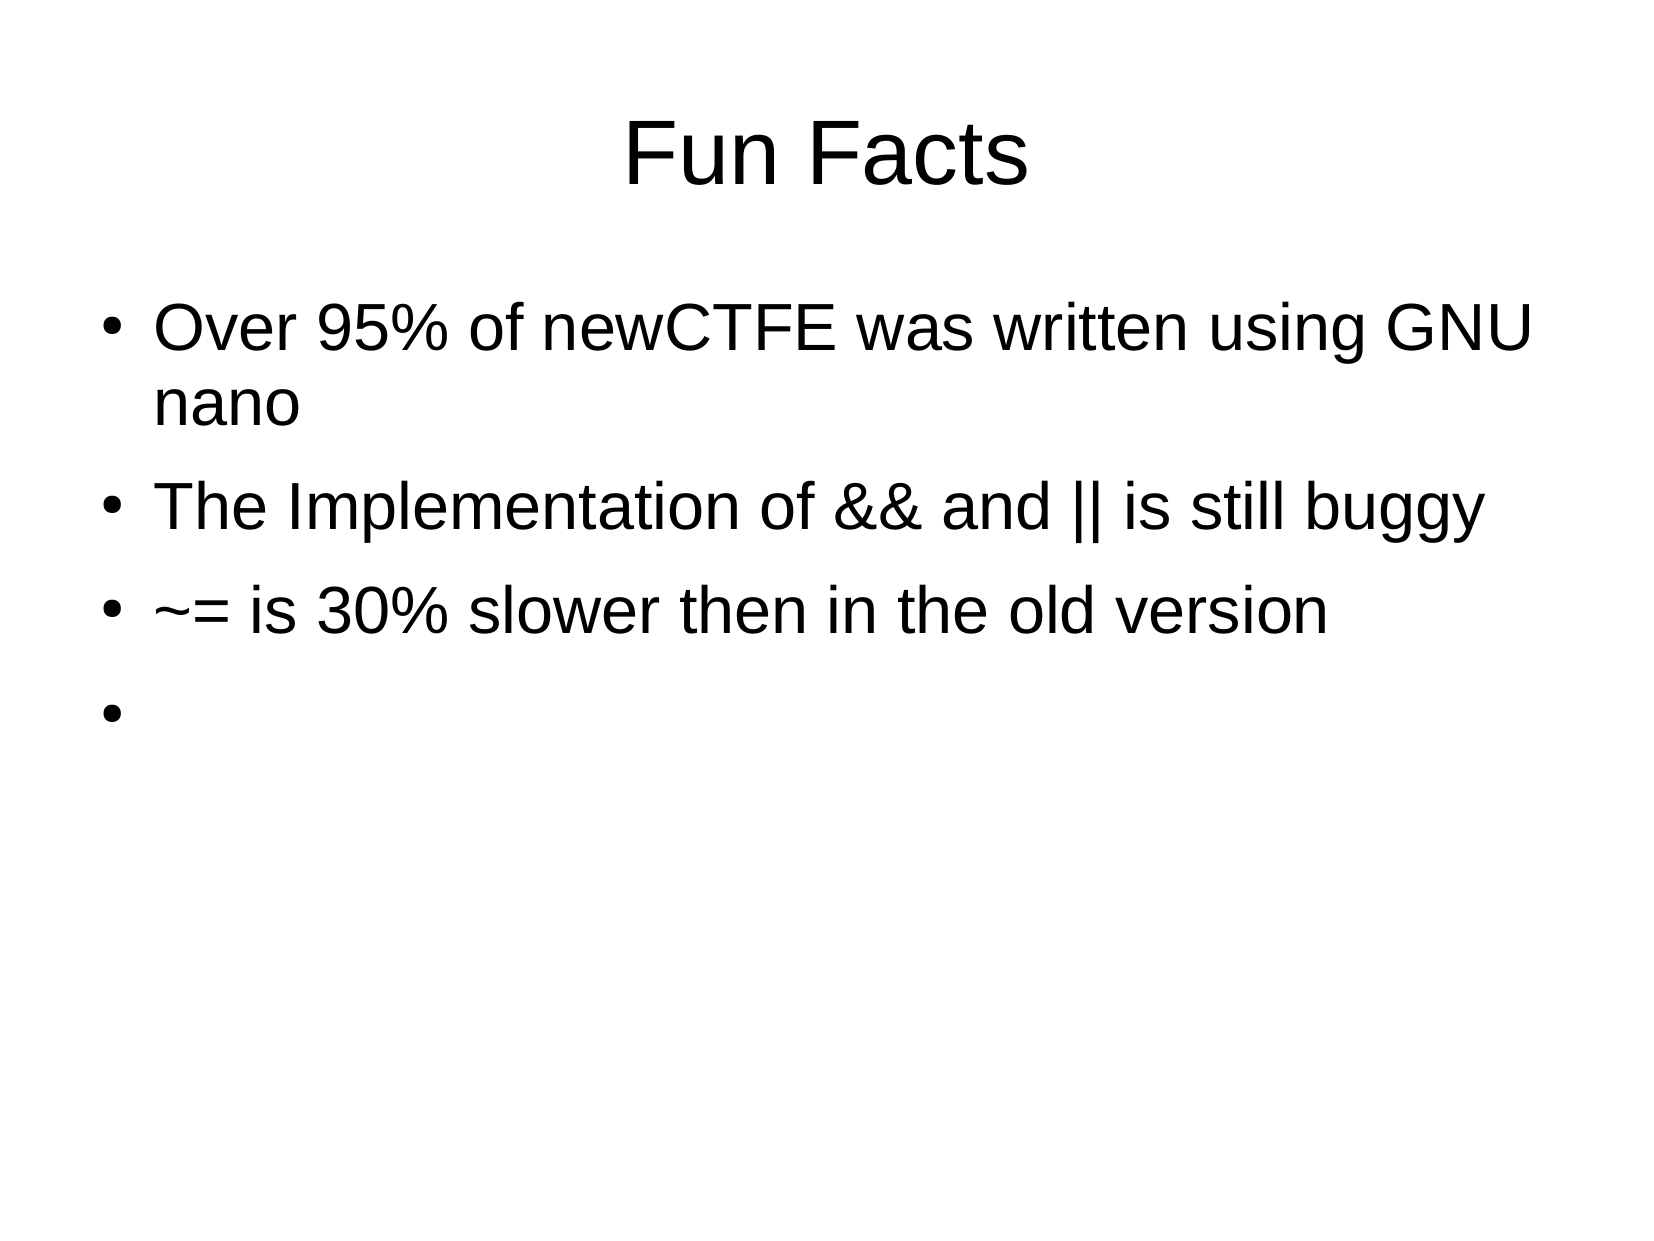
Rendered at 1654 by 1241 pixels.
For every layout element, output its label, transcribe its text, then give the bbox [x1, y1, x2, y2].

list Over 95% of newCTFE was written using GNU nano The Implementation of && and || is still buggy ~= is 30% slower then in the old version [82, 290, 1571, 1010]
title Fun Facts [82, 49, 1571, 257]
